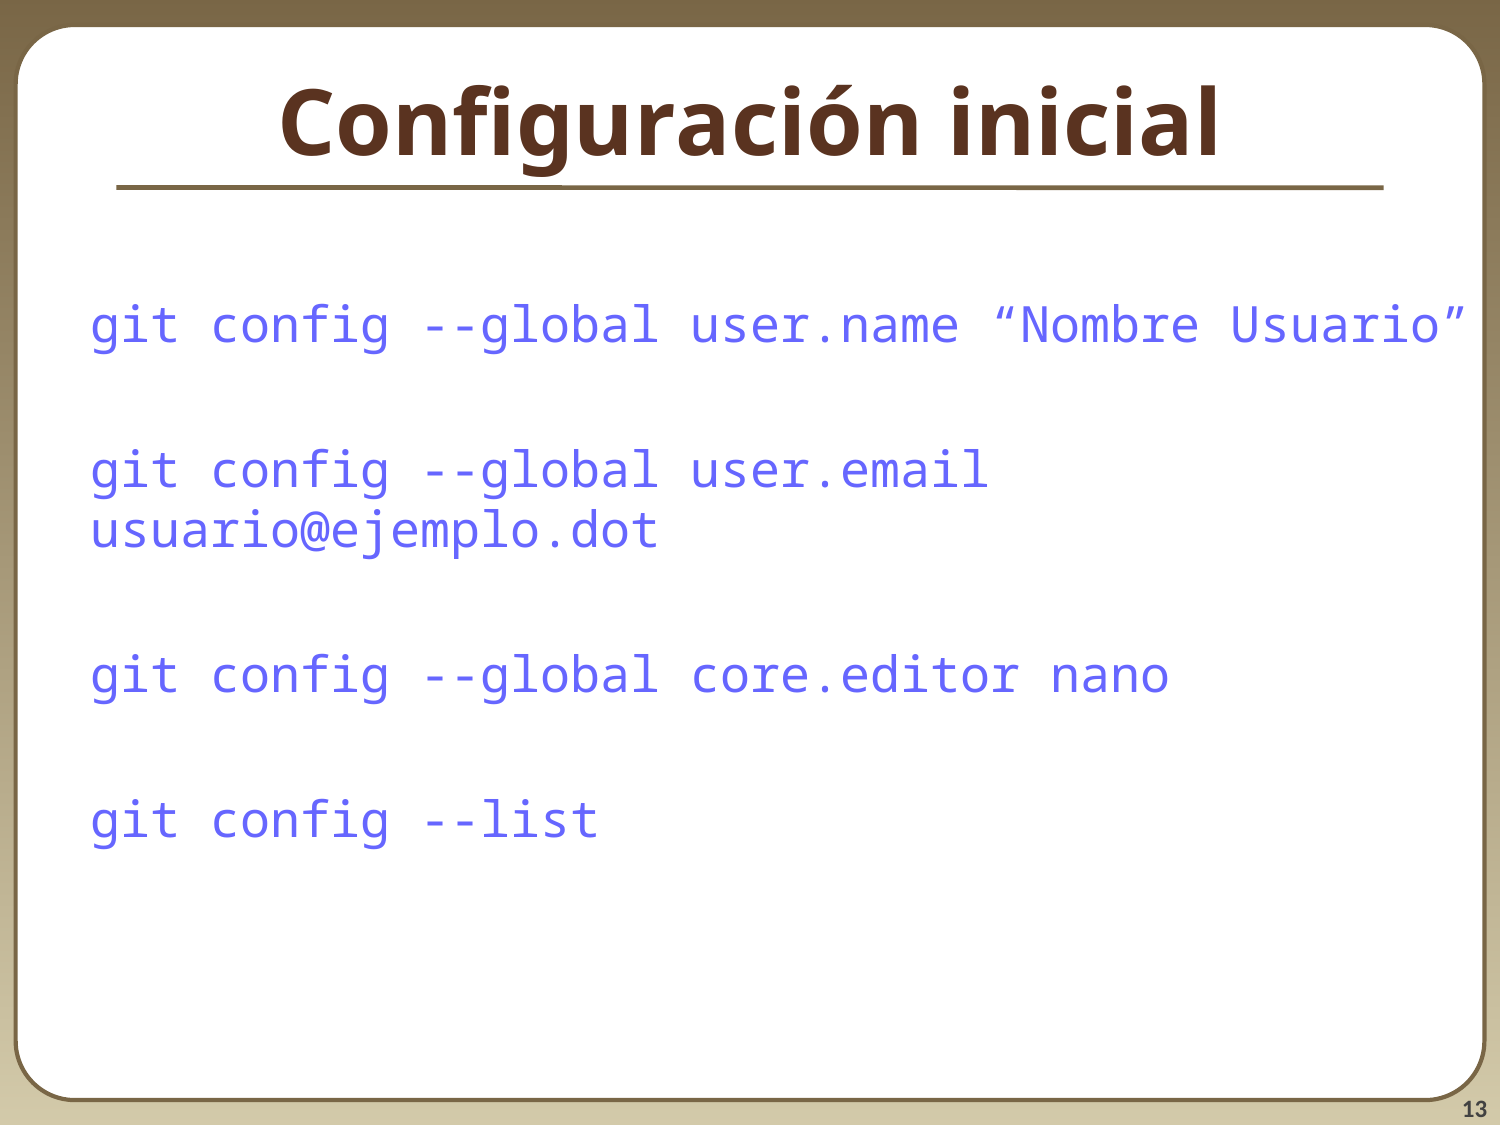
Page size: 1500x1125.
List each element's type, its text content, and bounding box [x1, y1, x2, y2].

list git config --global user.name “Nombre Usuario” git config --global user.email usuario@ejemplo.dot git config --global core.editor nano git config --list [0, 212, 1500, 963]
title Configuración inicial [0, 24, 1500, 212]
